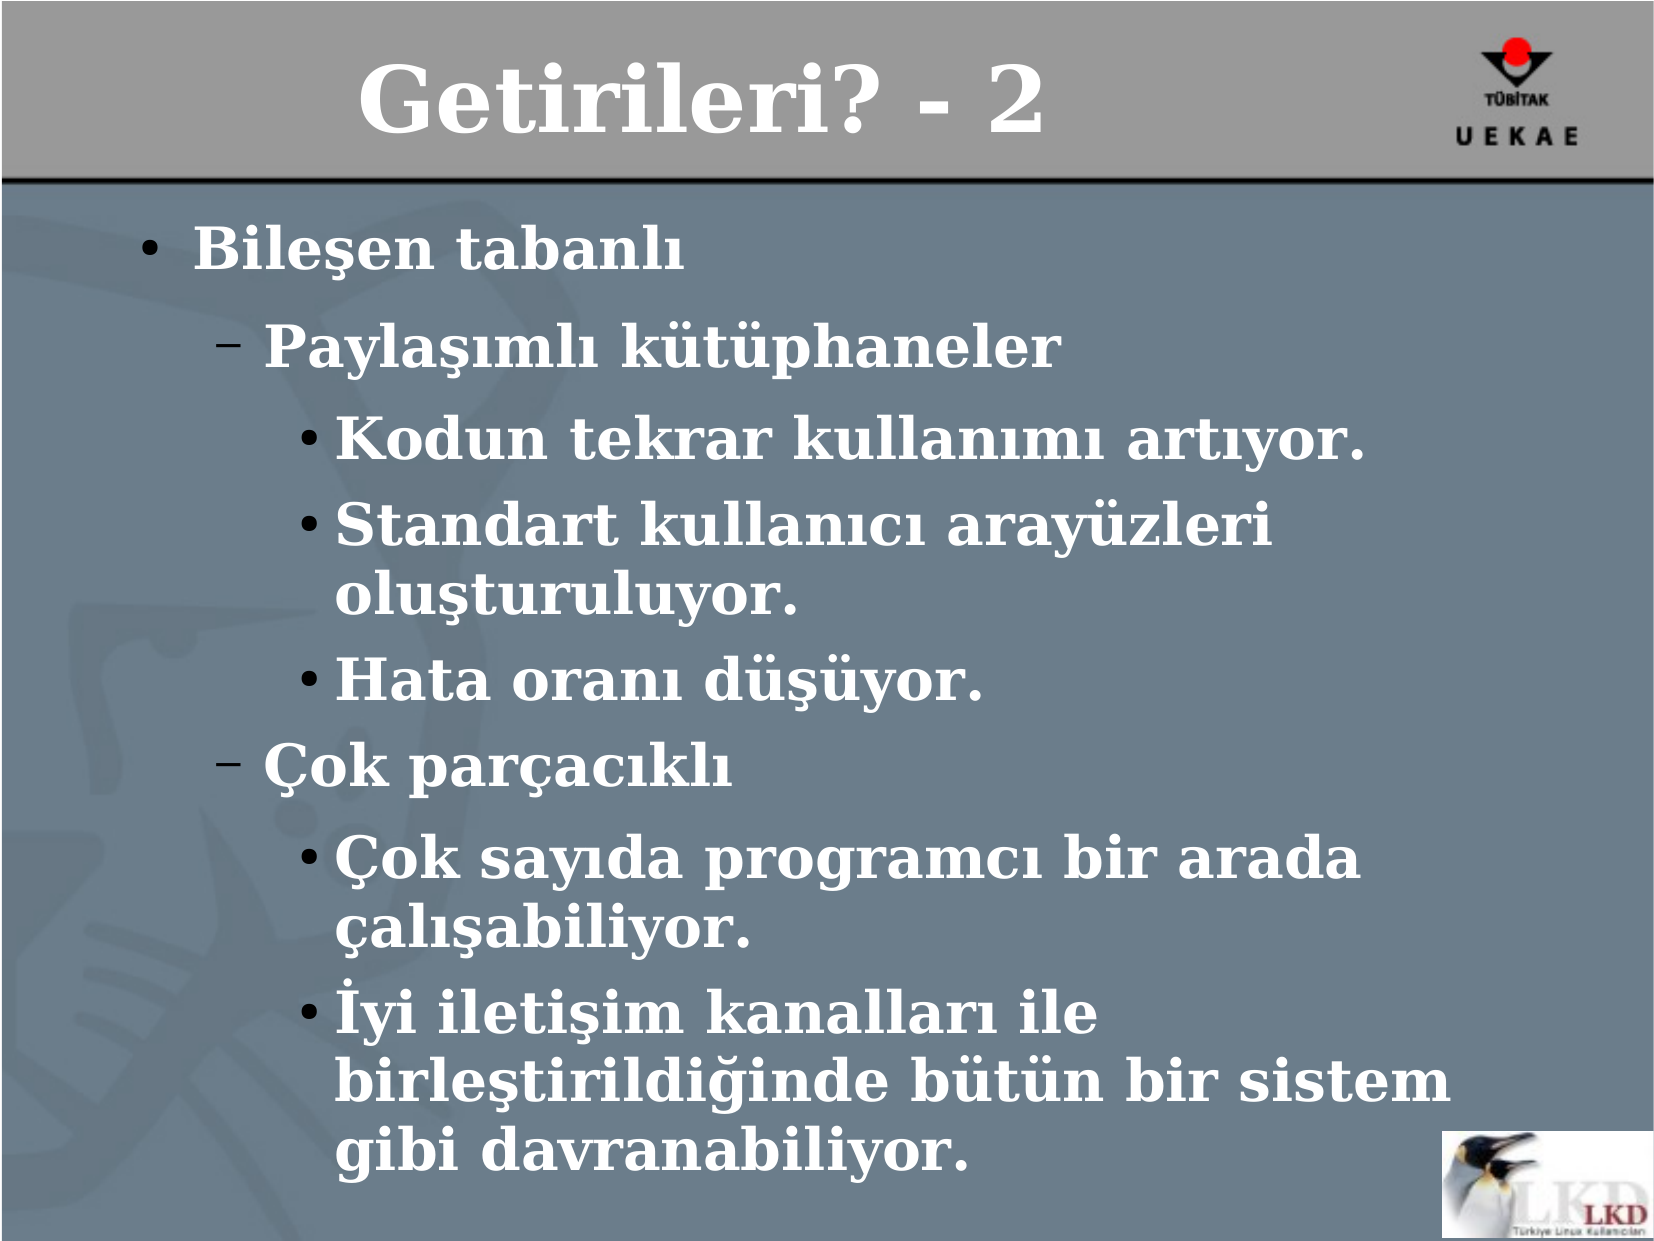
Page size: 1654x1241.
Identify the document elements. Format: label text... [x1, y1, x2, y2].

list Bileşen tabanlı Paylaşımlı kütüphaneler Kodun tekrar kullanımı artıyor. Standart kullanıcı arayüzleri oluşturuluyor. Hata oranı düşüyor. Çok parçacıklı Çok sayıda programcı bir arada çalışabiliyor. İyi iletişim kanalları ile birleştirildiğinde bütün bir sistem gibi davranabiliyor. [121, 214, 1534, 1241]
title Getirileri? - 2 [0, 0, 1410, 204]
picture [1, 1, 1654, 1241]
